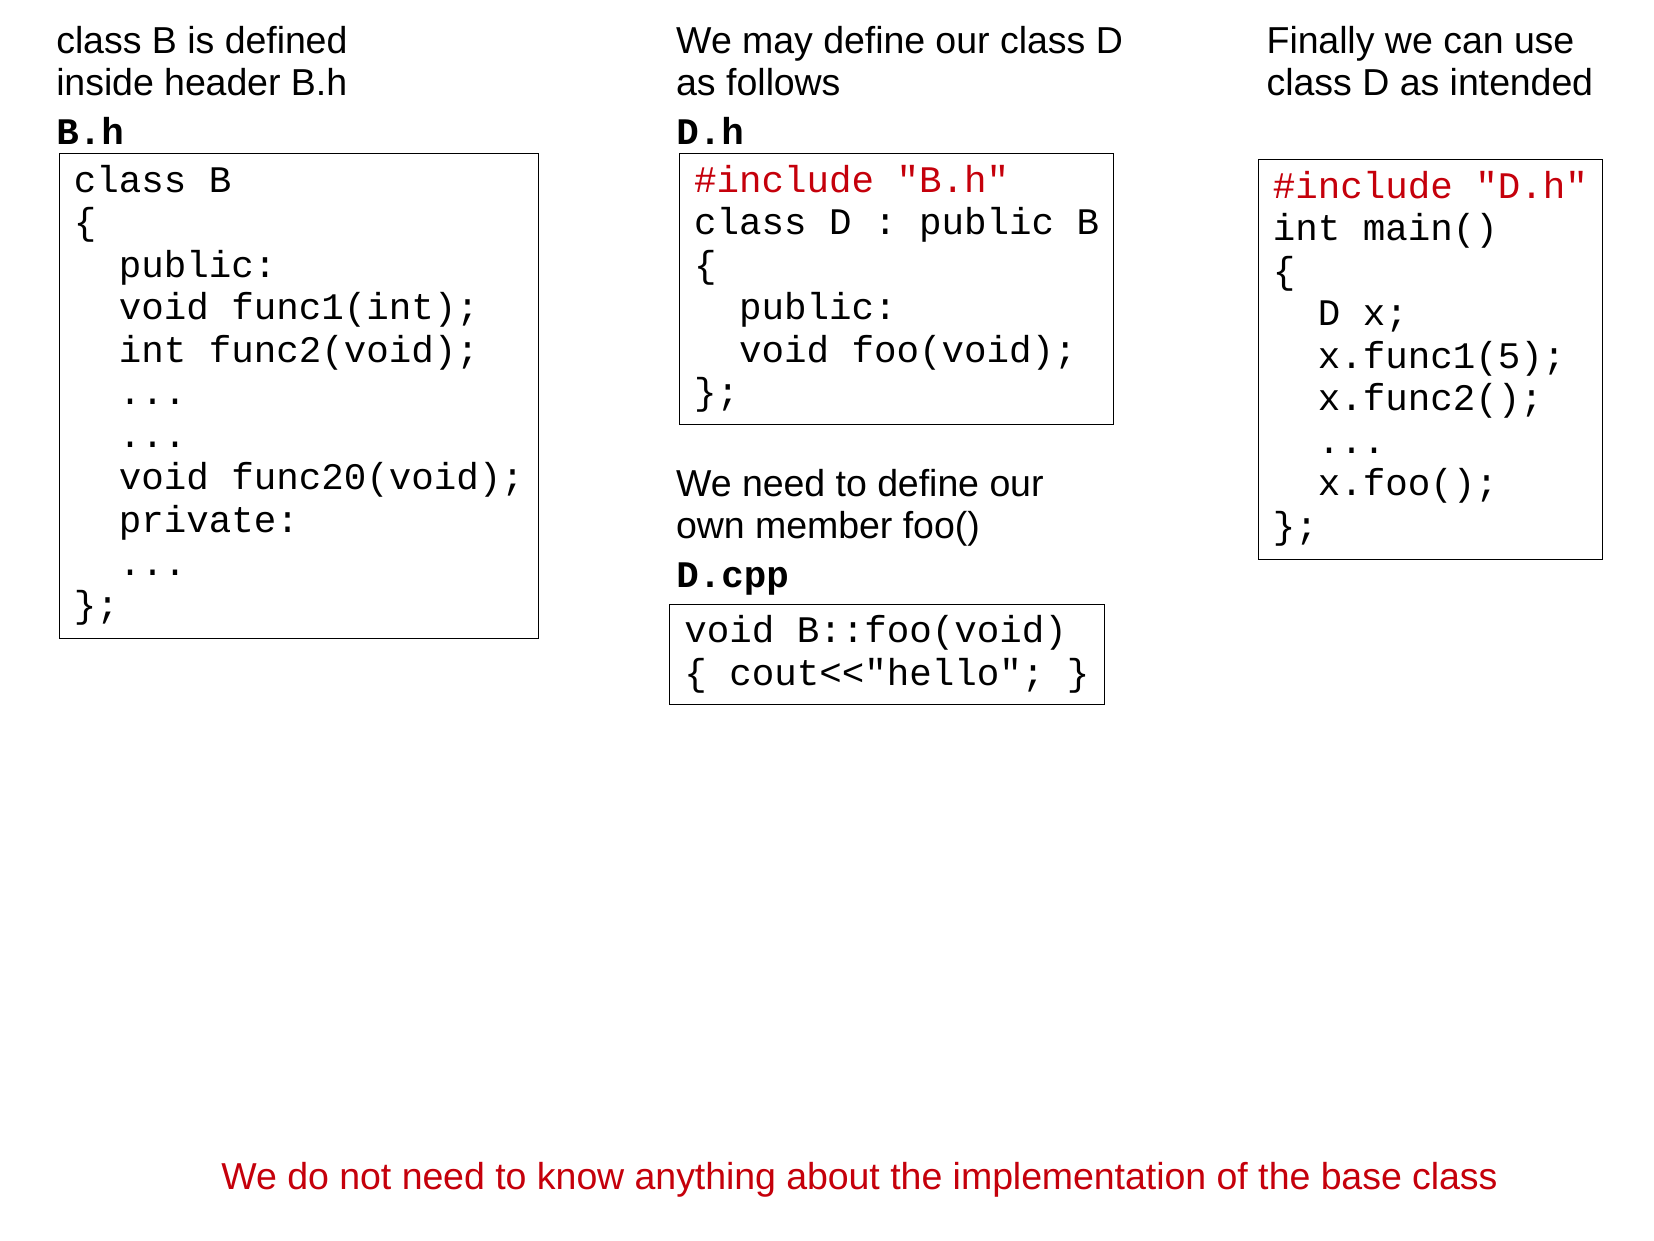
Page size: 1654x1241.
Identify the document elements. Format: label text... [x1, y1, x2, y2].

text_box #include "D.h" int main() { D x; x.func1(5); x.func2(); ... x.foo(); }; [1258, 159, 1603, 560]
text_box class B { public: void func1(int); int func2(void); ... ... void func20(void); private: ... }; [59, 153, 539, 639]
text_box We may define our class D as follows [661, 11, 1138, 111]
text_box B.h [41, 106, 139, 164]
text_box We do not need to know anything about the implementation of the base class [206, 1133, 1514, 1206]
text_box D.h [661, 106, 759, 164]
text_box Finally we can use class D as intended [1251, 11, 1609, 111]
text_box #include "B.h" class D : public B { public: void foo(void); }; [679, 153, 1114, 425]
text_box void B::foo(void) { cout<<"hello"; } [669, 604, 1105, 705]
text_box We need to define our own member foo() [661, 454, 1059, 554]
text_box class B is defined inside header B.h [41, 11, 363, 111]
text_box D.cpp [661, 549, 804, 607]
